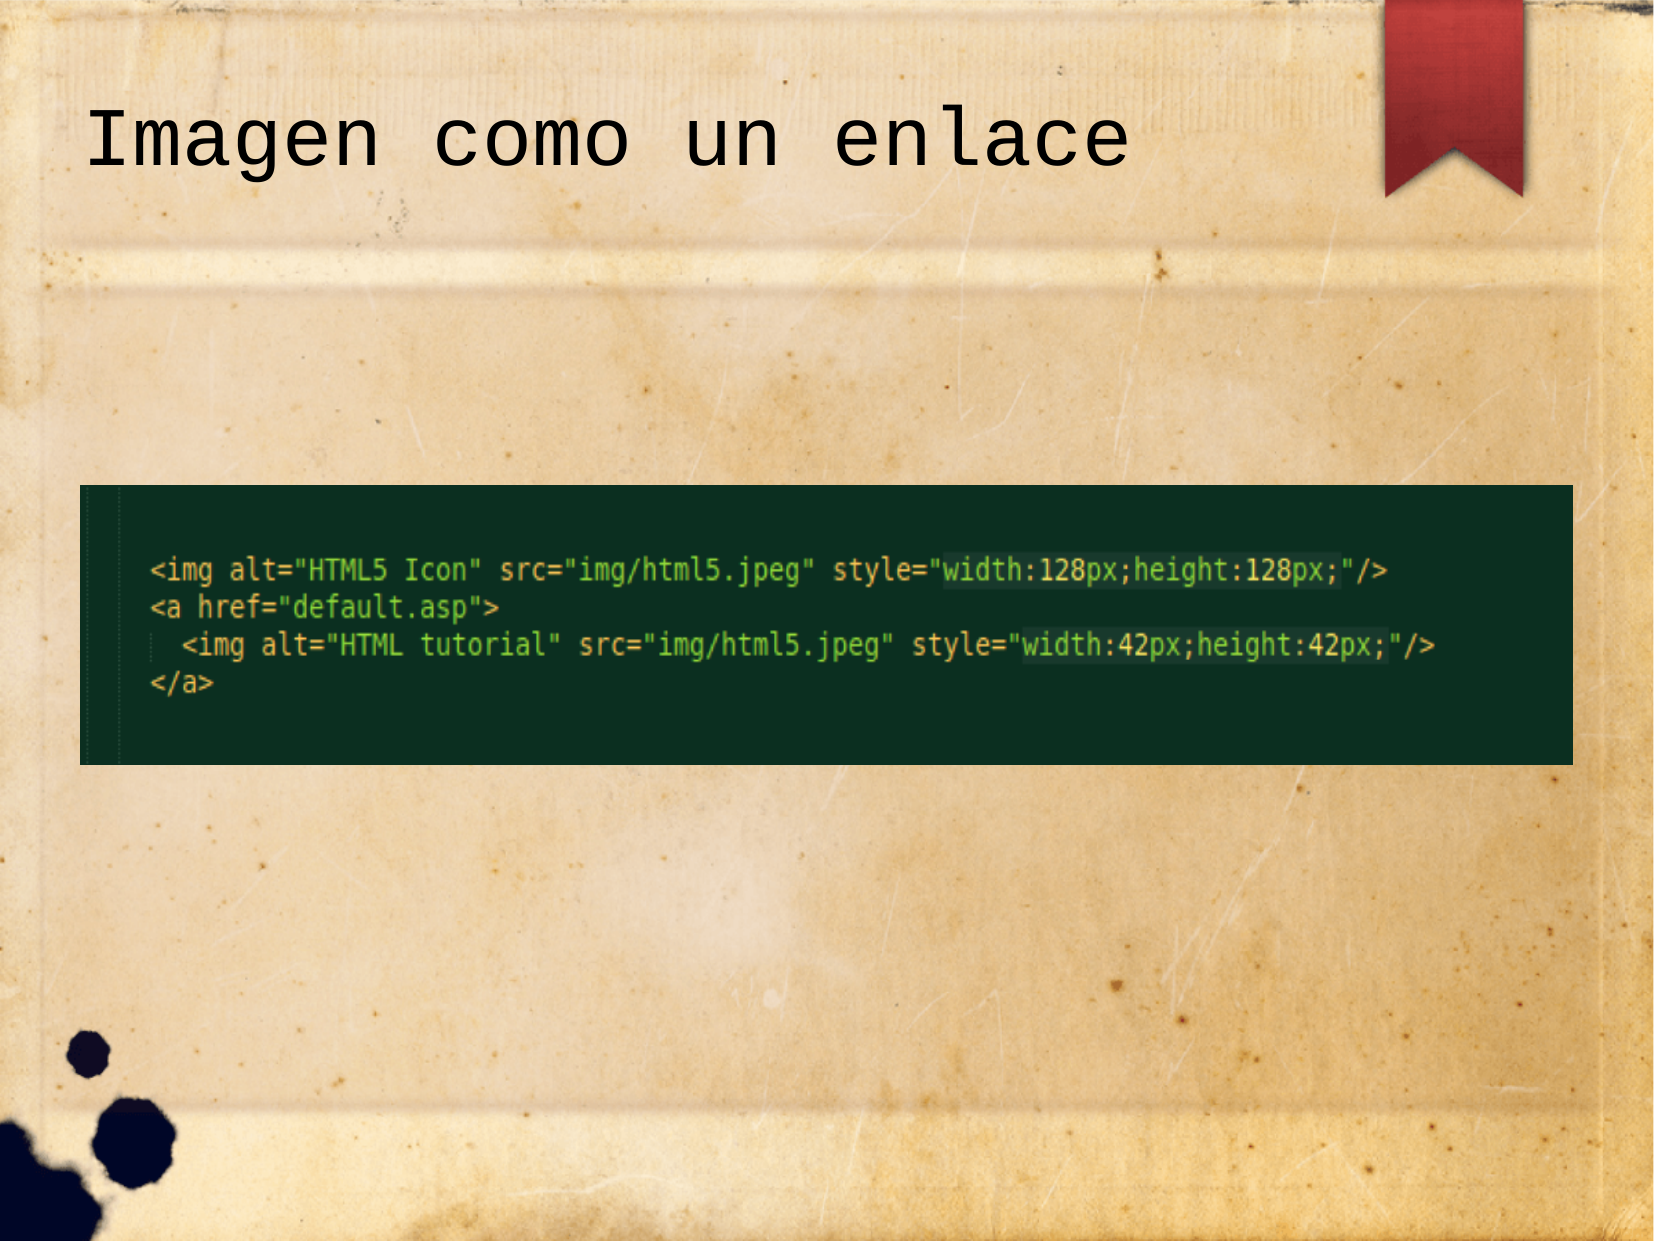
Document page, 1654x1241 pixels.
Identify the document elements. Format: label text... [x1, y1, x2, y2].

picture [0, 0, 1654, 1241]
title Imagen como un enlace [82, 49, 1347, 237]
